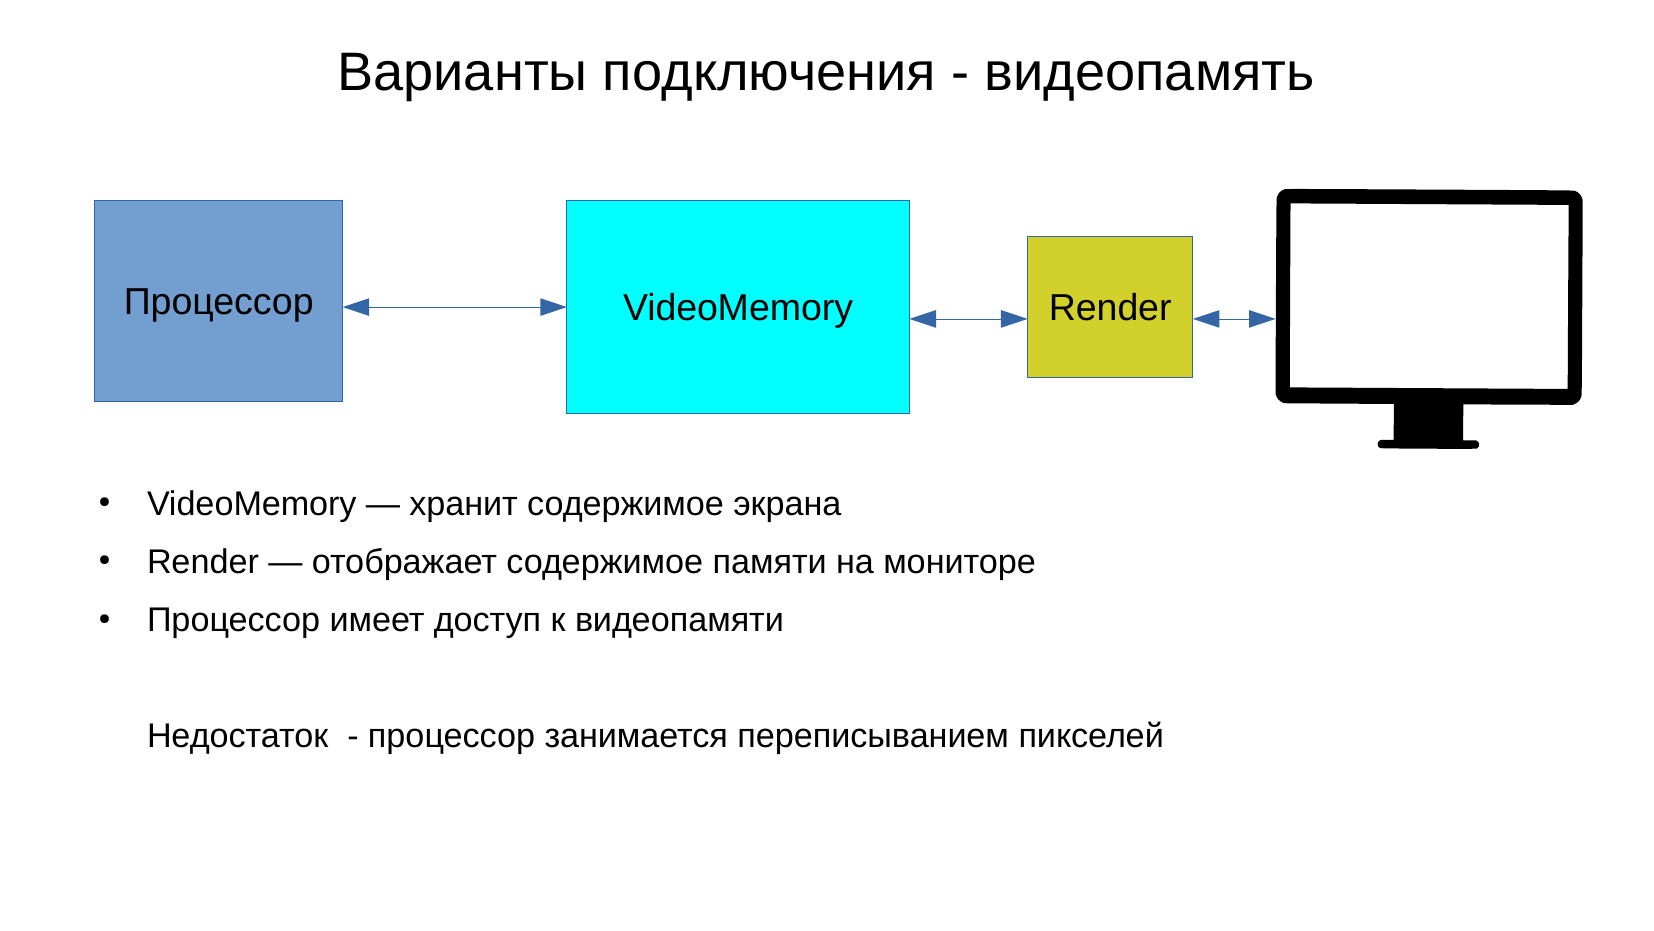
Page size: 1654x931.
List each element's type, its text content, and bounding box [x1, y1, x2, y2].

list VideoMemory — хранит содержимое экрана Render — отображает содержимое памяти на мониторе Процессор имеет доступ к видеопамяти Недостаток - процессор занимается переписыванием пикселей [82, 484, 1571, 758]
text_box Процессор [94, 200, 343, 402]
text_box VideoMemory [566, 200, 910, 414]
text_box Render [1027, 236, 1193, 378]
title Варианты подключения - видеопамять [82, 37, 1571, 107]
text_box [1275, 188, 1583, 449]
